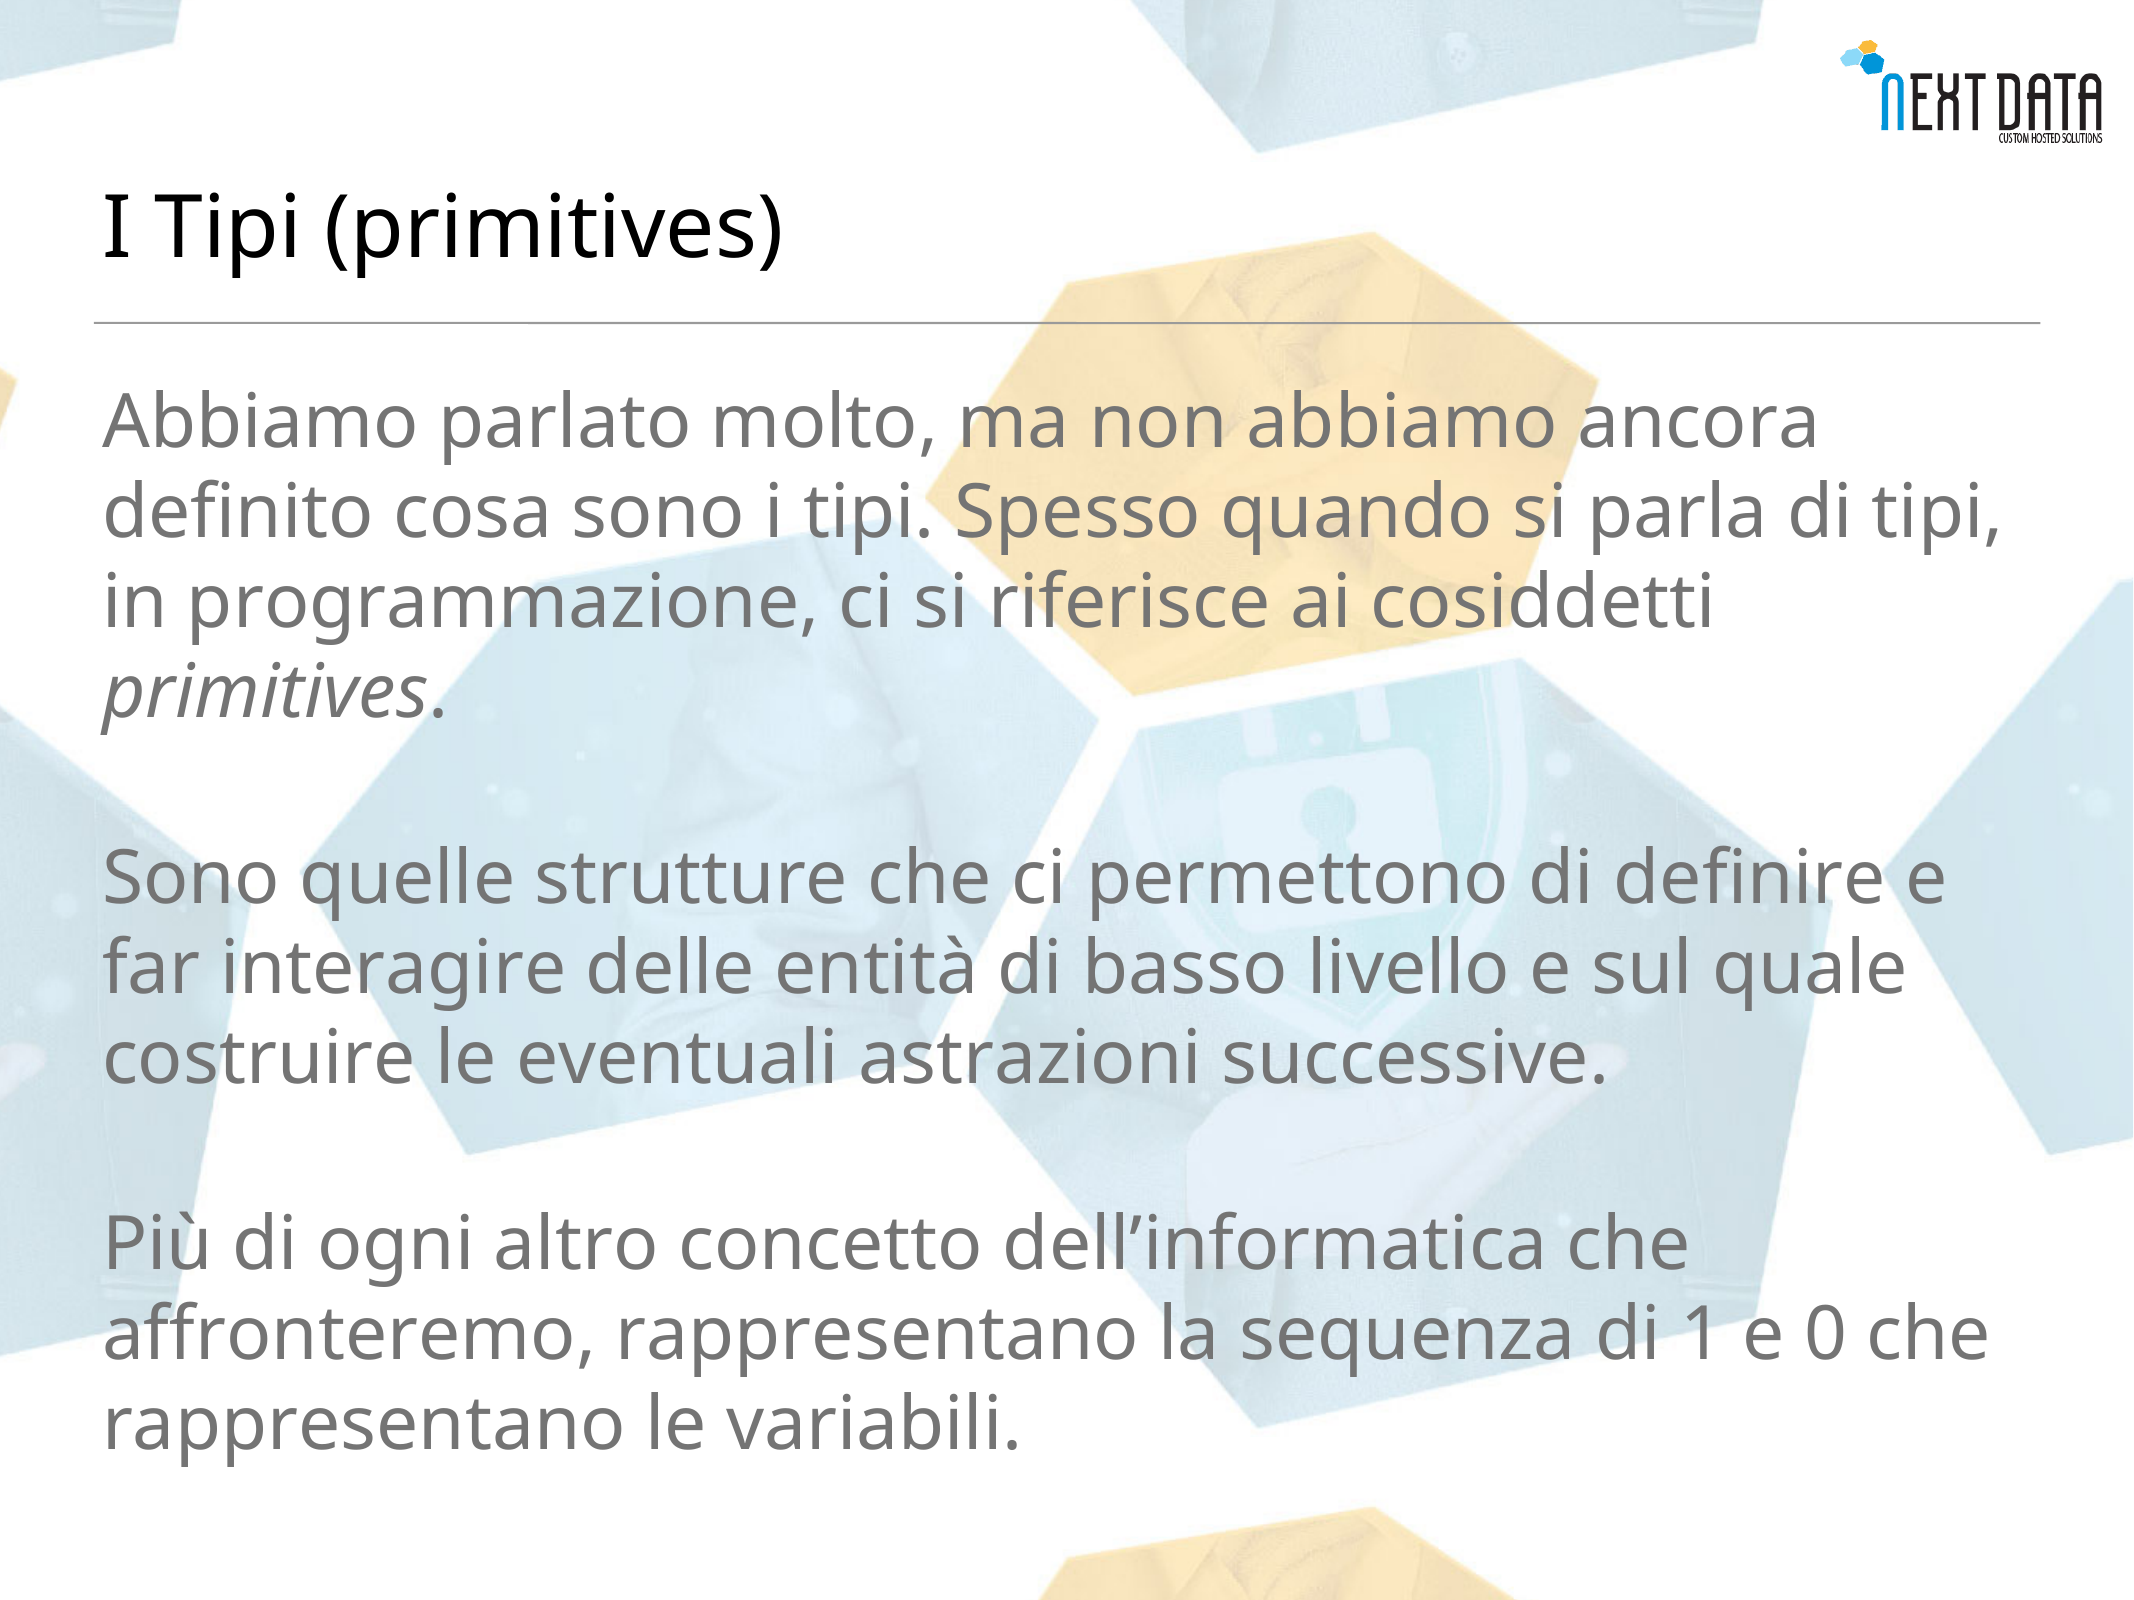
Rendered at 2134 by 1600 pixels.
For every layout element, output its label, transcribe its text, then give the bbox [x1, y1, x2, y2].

text_box I Tipi (primitives) [93, 54, 2040, 284]
text_box Abbiamo parlato molto, ma non abbiamo ancora definito cosa sono i tipi. Spesso quando si parla di tipi, in programmazione, ci si riferisce ai cosiddetti primitives. Sono quelle strutture che ci permettono di definire e far interagire delle entità di basso livello e sul quale costruire le eventuali astrazioni successive. Più di ogni altro concetto dell’informatica che affronteremo, rappresentano la sequenza di 1 e 0 che rappresentano le variabili. [93, 364, 2040, 1459]
picture [0, 0, 2134, 1600]
